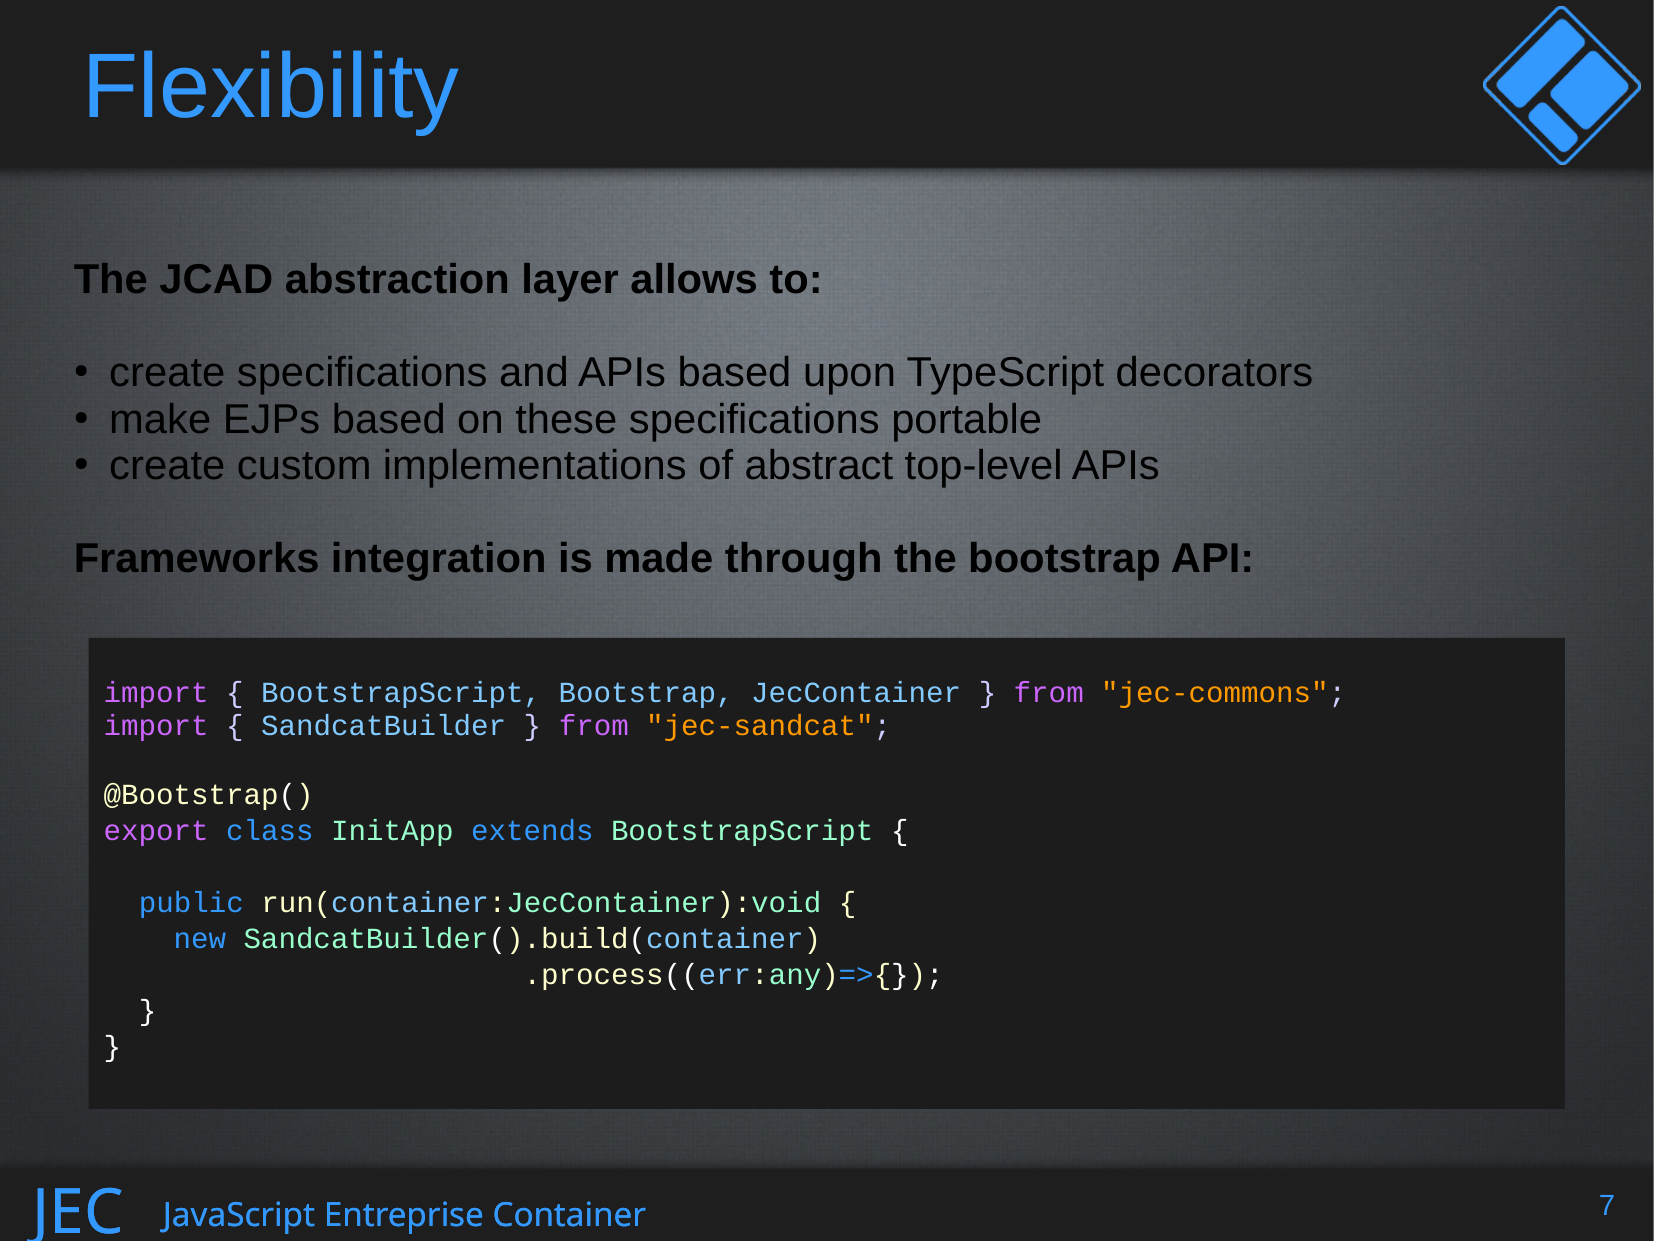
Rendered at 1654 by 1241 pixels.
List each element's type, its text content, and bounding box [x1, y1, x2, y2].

text_box JEC [17, 1159, 149, 1241]
text_box JavaScript Entreprise Container [148, 1183, 651, 1241]
picture [0, 0, 1654, 1241]
text_box The JCAD abstraction layer allows to: create specifications and APIs based upon TypeScript decorators make EJPs based on these specifications portable create custom implementations of abstract top-level APIs Frameworks integration is made through the bootstrap API: [59, 248, 1595, 593]
text_box 7 [744, 1181, 1630, 1229]
text_box import { BootstrapScript, Bootstrap, JecContainer } from "jec-commons"; import { SandcatBuilder } from "jec-sandcat"; @Bootstrap() export class InitApp extends BootstrapScript { public run(container:JecContainer):void { new SandcatBuilder().build(container) .process((err:any)=>{}); } } [88, 637, 1565, 1086]
title Flexibility [82, 23, 1441, 147]
